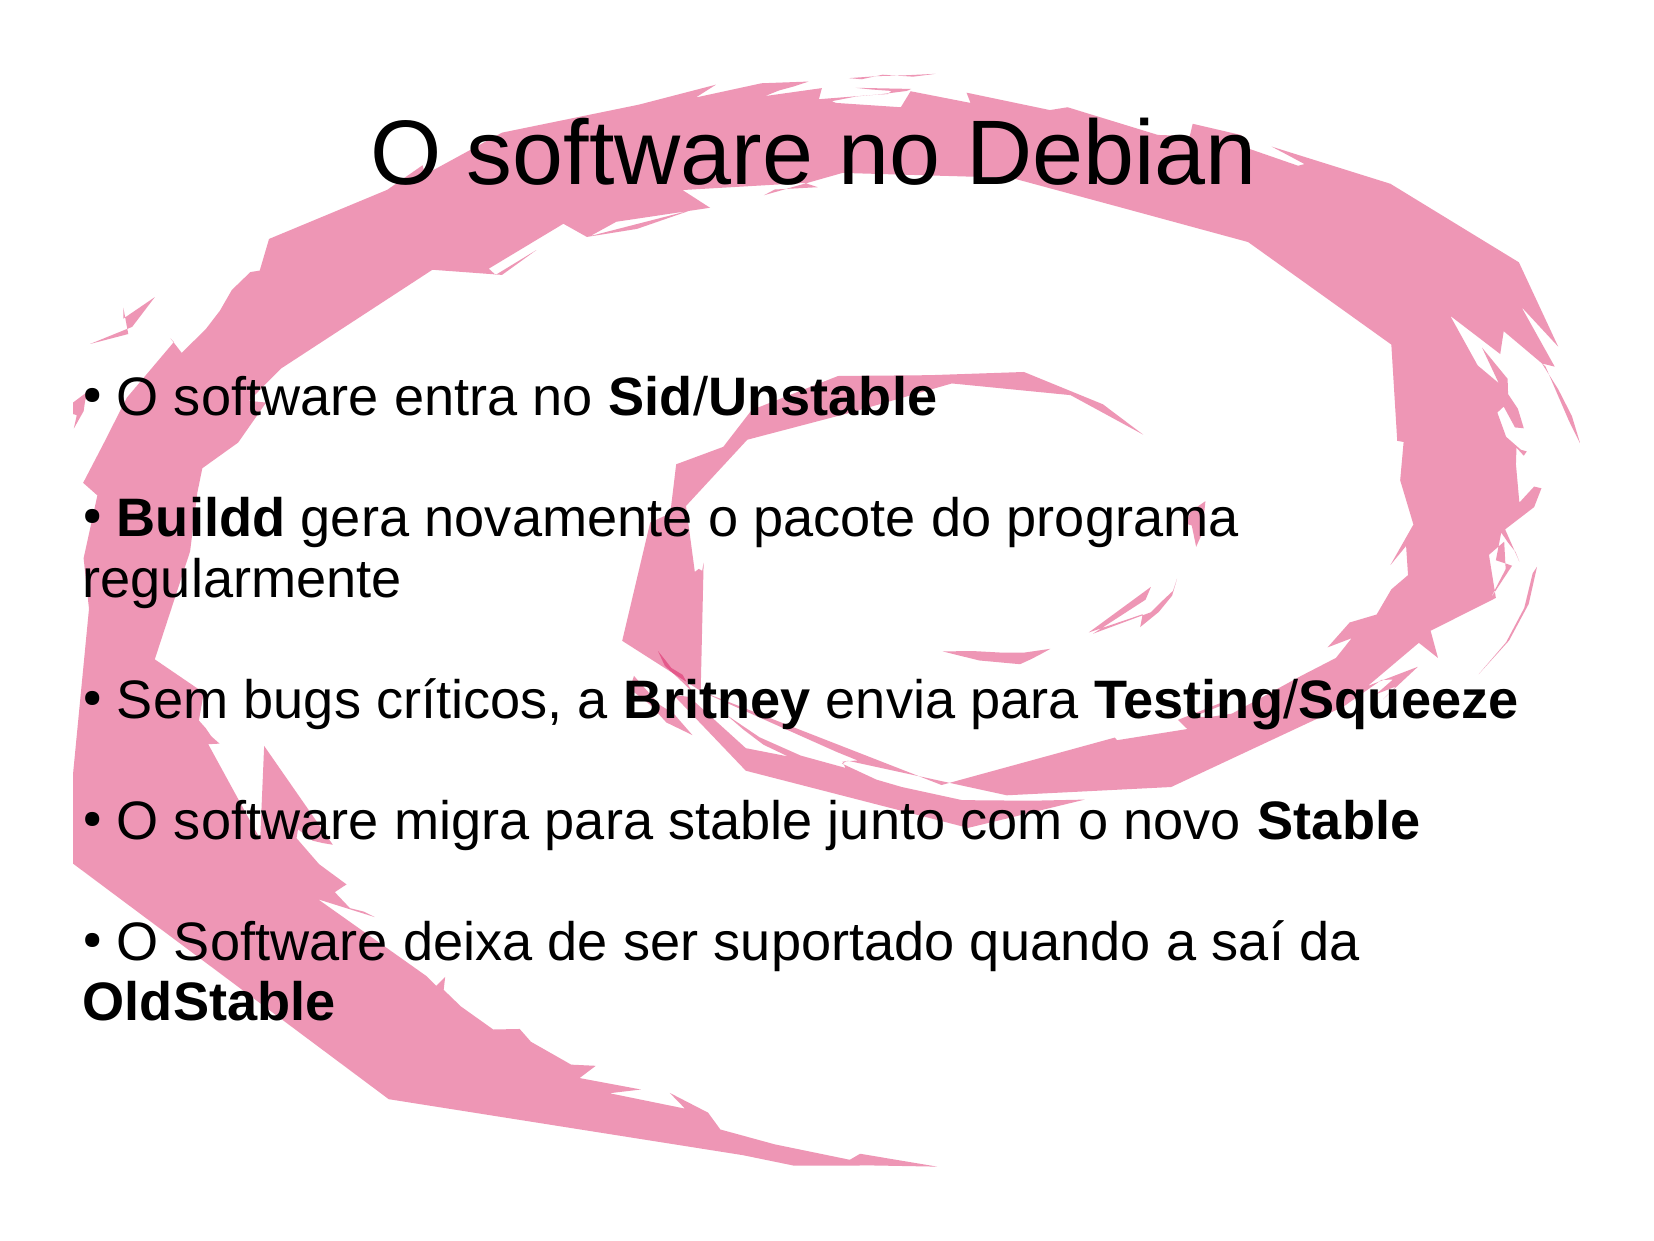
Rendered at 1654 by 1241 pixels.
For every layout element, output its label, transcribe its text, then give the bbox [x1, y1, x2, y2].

title O software no Debian [82, 56, 1571, 250]
subtitle O software entra no Sid/Unstable Buildd gera novamente o pacote do programa regularmente Sem bugs críticos, a Britney envia para Testing/Squeeze O software migra para stable junto com o novo Stable O Software deixa de ser suportado quando a saí da OldStable [82, 297, 1571, 1102]
